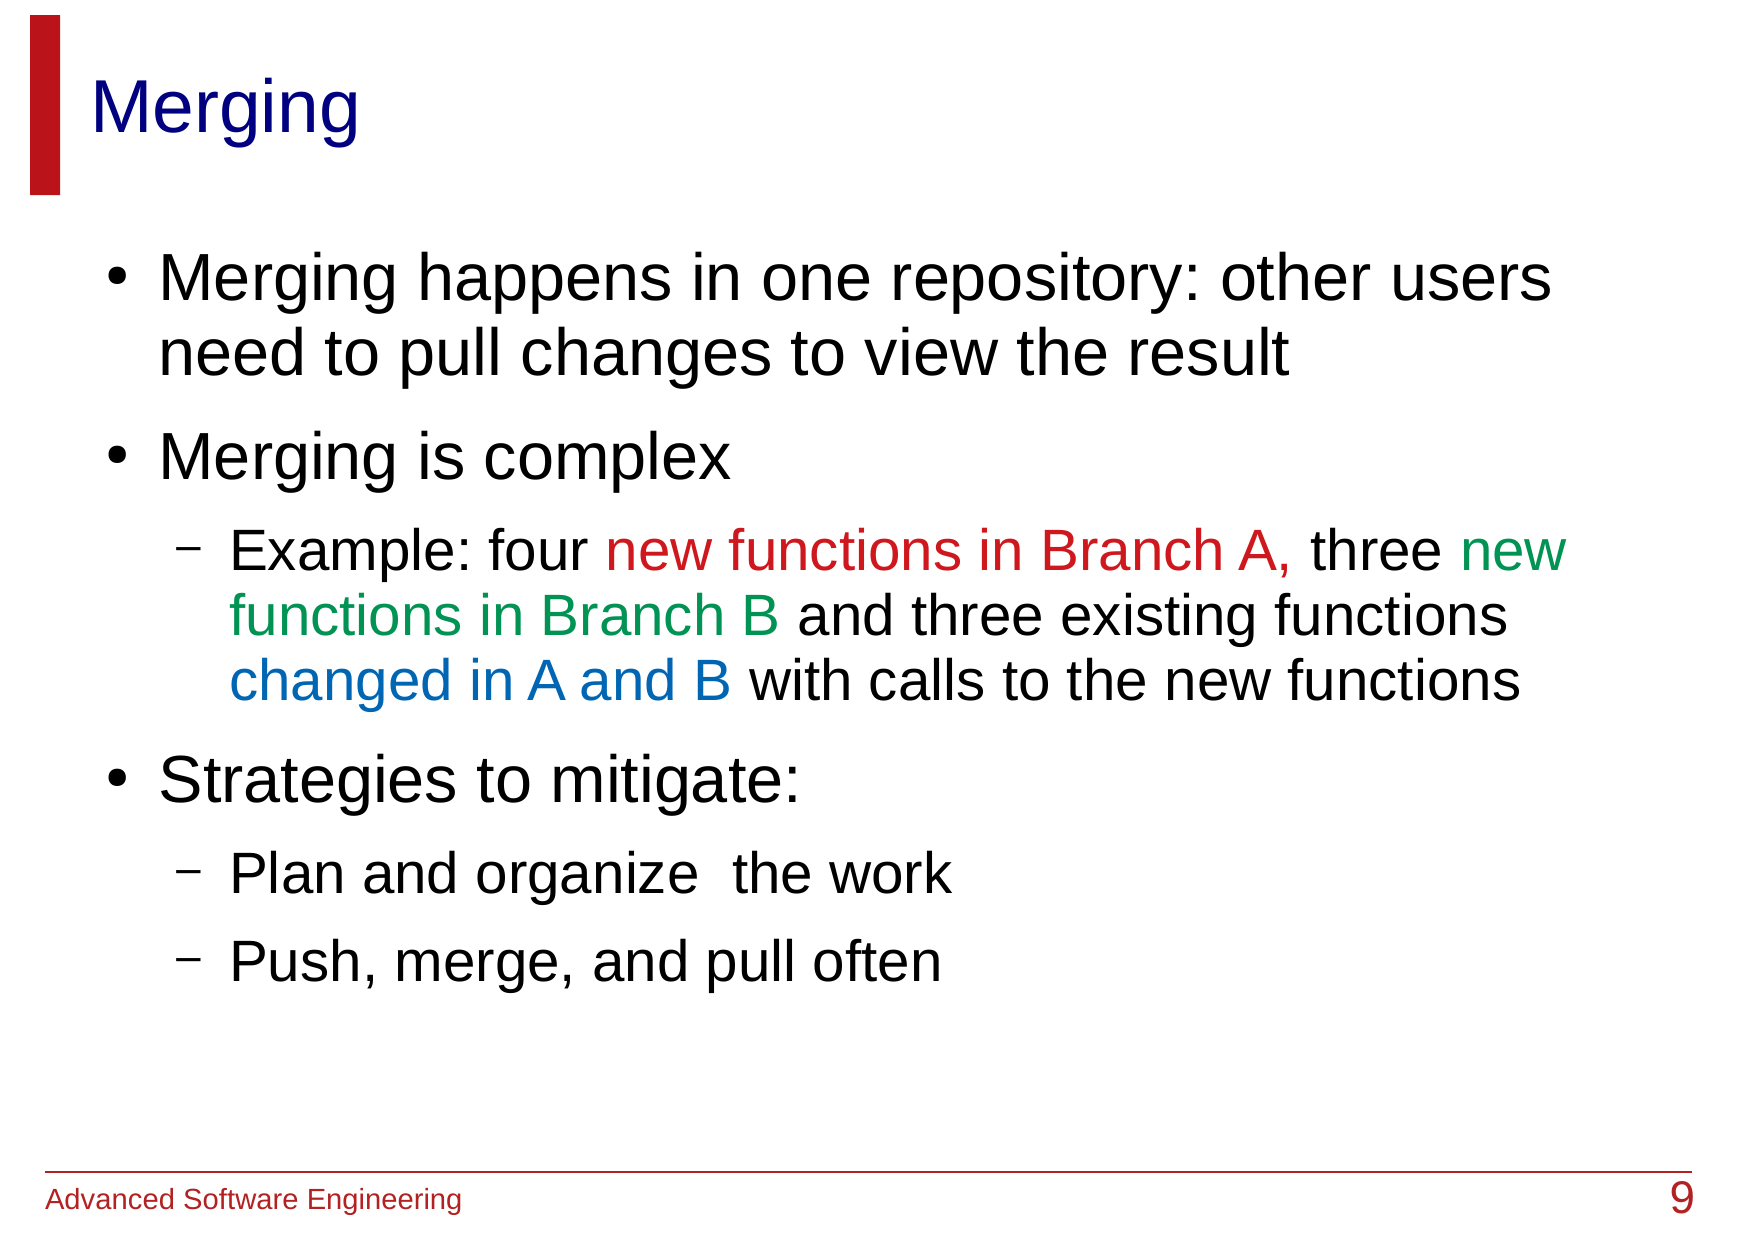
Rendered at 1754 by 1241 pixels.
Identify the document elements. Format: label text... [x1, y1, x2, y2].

list Merging happens in one repository: other users need to pull changes to view the result Merging is complex Example: four new functions in Branch A, three new functions in Branch B and three existing functions changed in A and B with calls to the new functions Strategies to mitigate: Plan and organize the work Push, merge, and pull often [87, 240, 1696, 1130]
title Merging [90, 17, 1696, 196]
